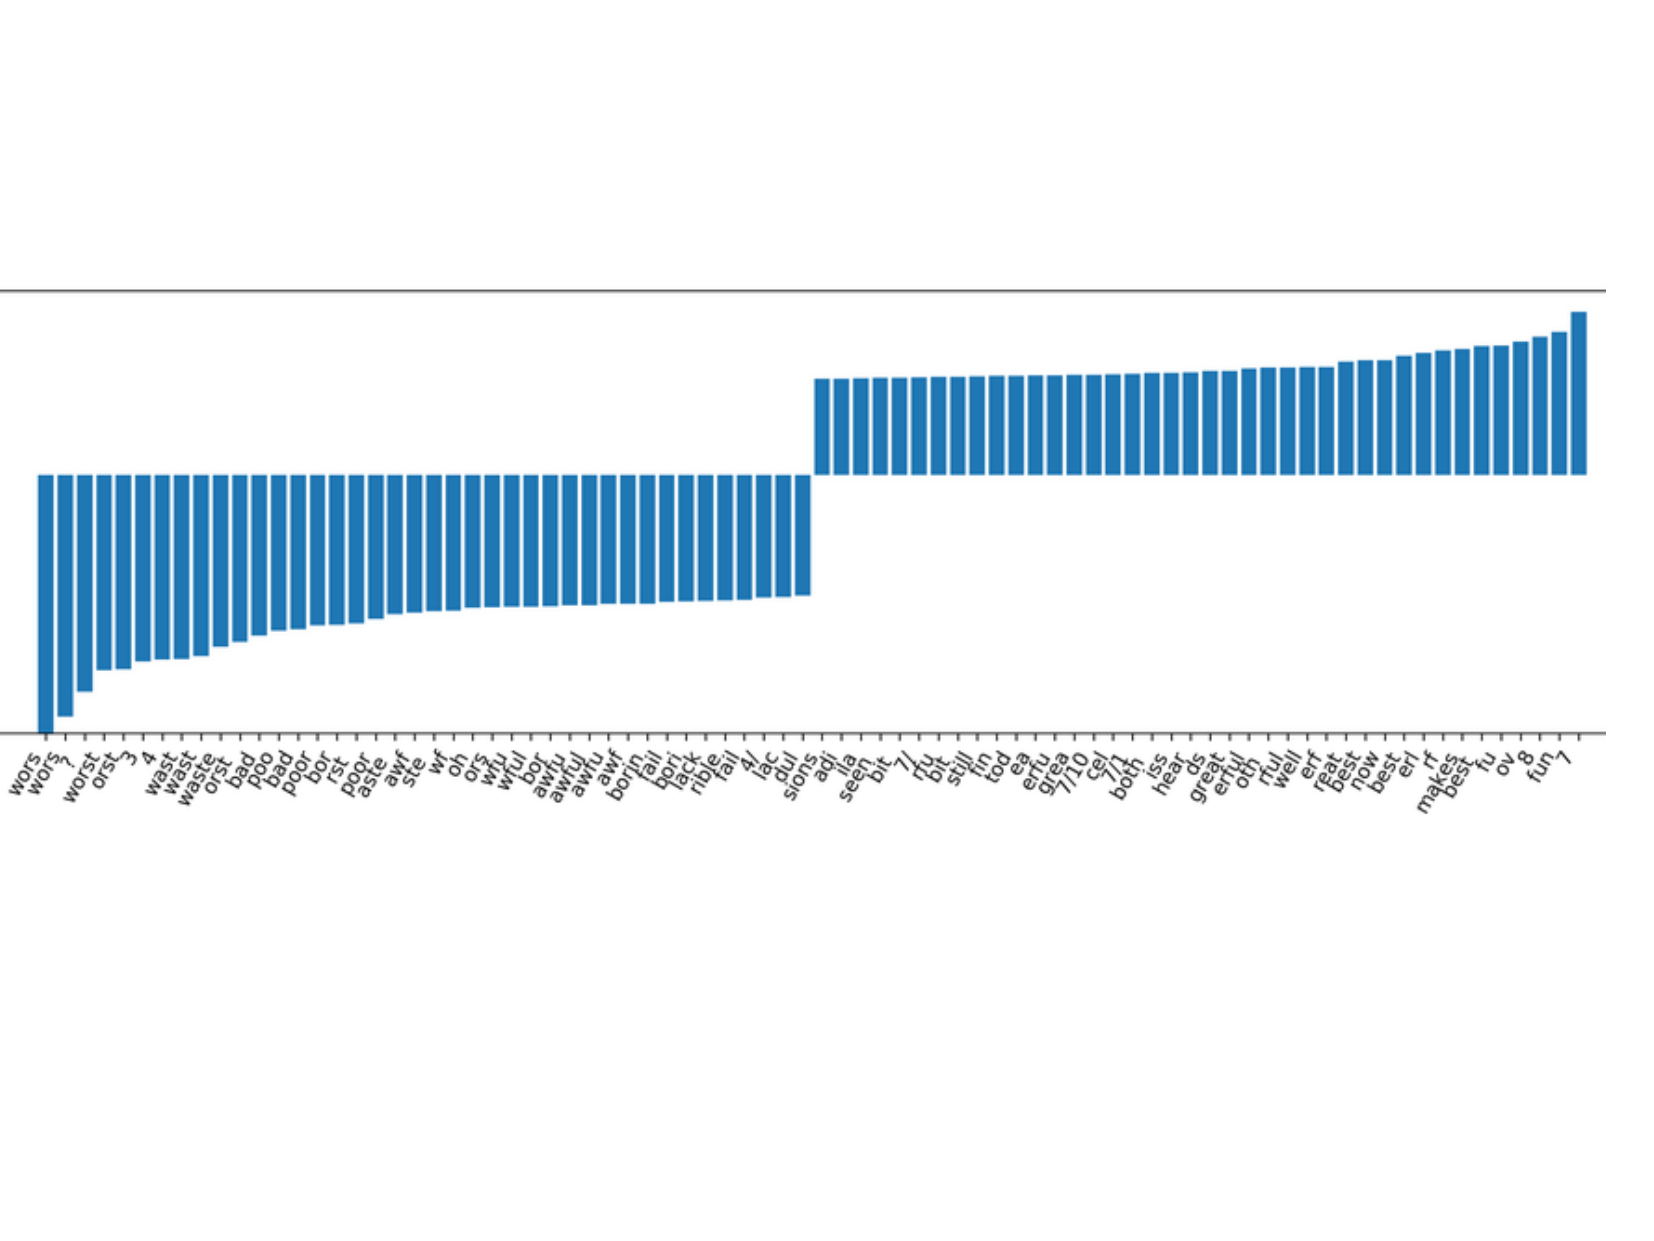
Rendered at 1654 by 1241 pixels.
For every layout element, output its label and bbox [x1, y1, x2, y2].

picture [0, 264, 1606, 842]
